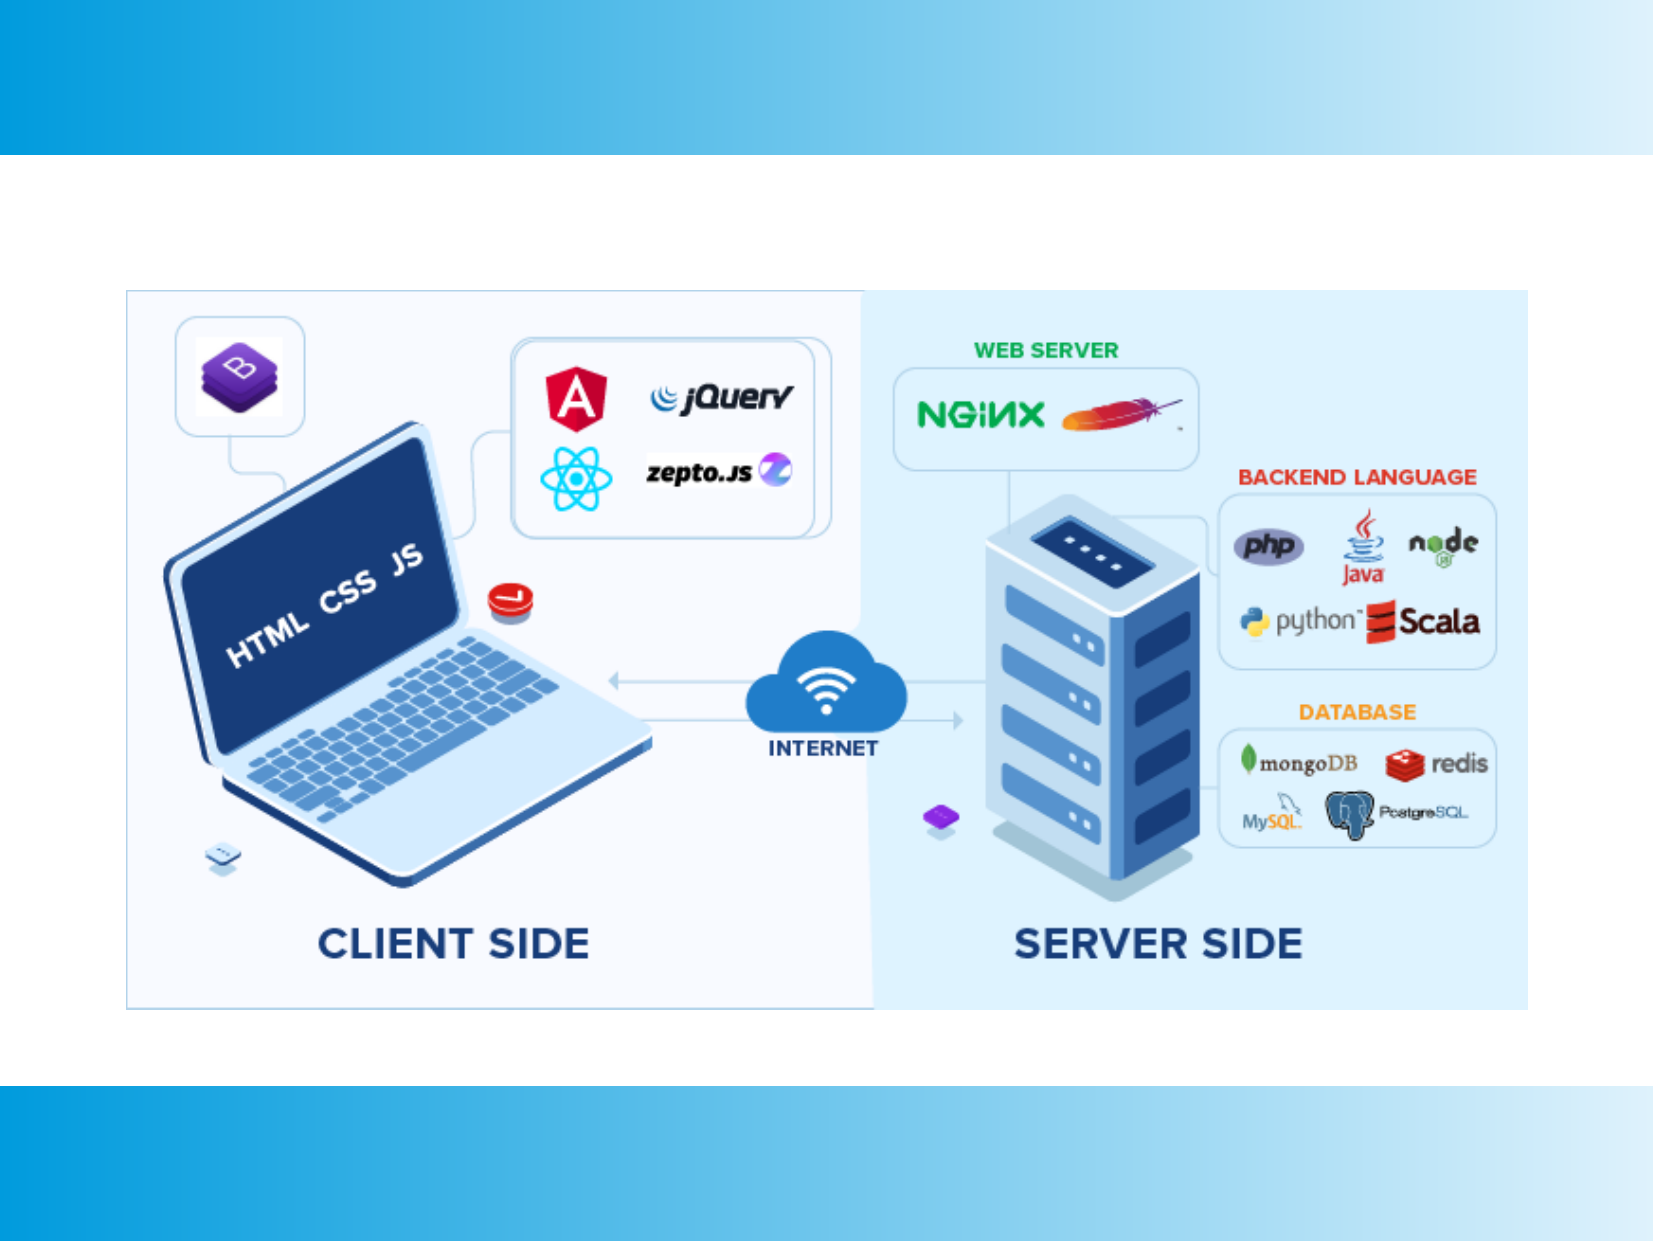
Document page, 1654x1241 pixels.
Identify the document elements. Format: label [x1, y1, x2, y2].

picture [126, 290, 1528, 1010]
